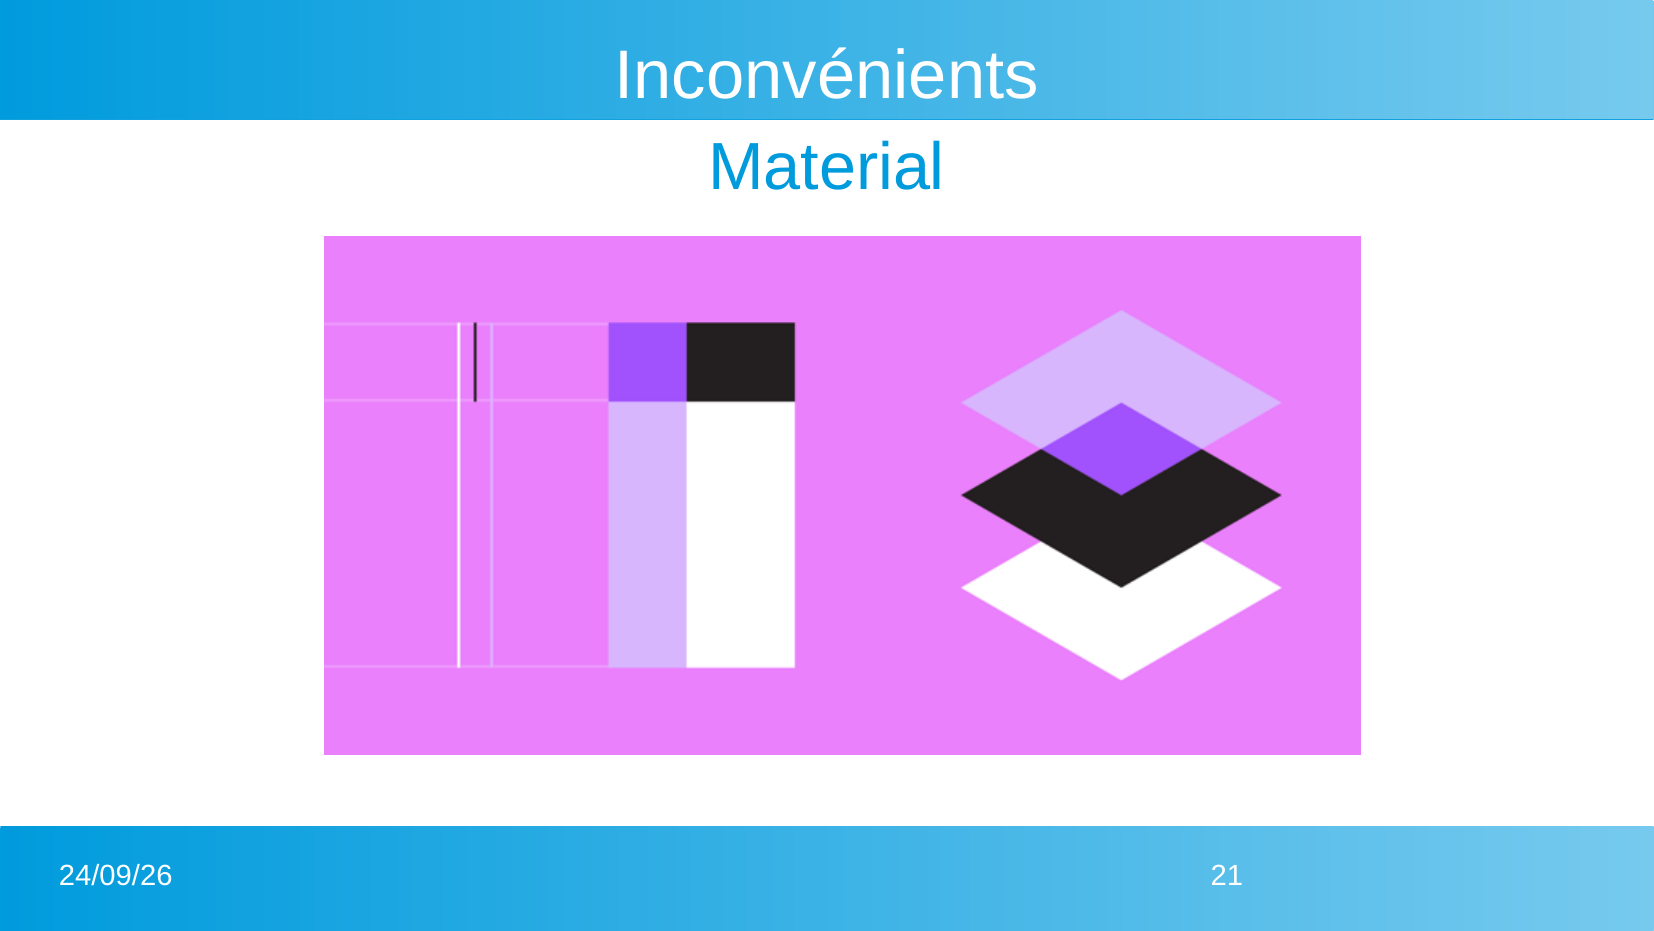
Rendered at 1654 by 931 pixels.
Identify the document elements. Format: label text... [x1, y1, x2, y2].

subtitle Material [59, 118, 1595, 207]
text_box [1210, 856, 1595, 916]
title Inconvénients [59, 29, 1595, 108]
text_box [59, 856, 443, 916]
picture [324, 236, 1361, 755]
